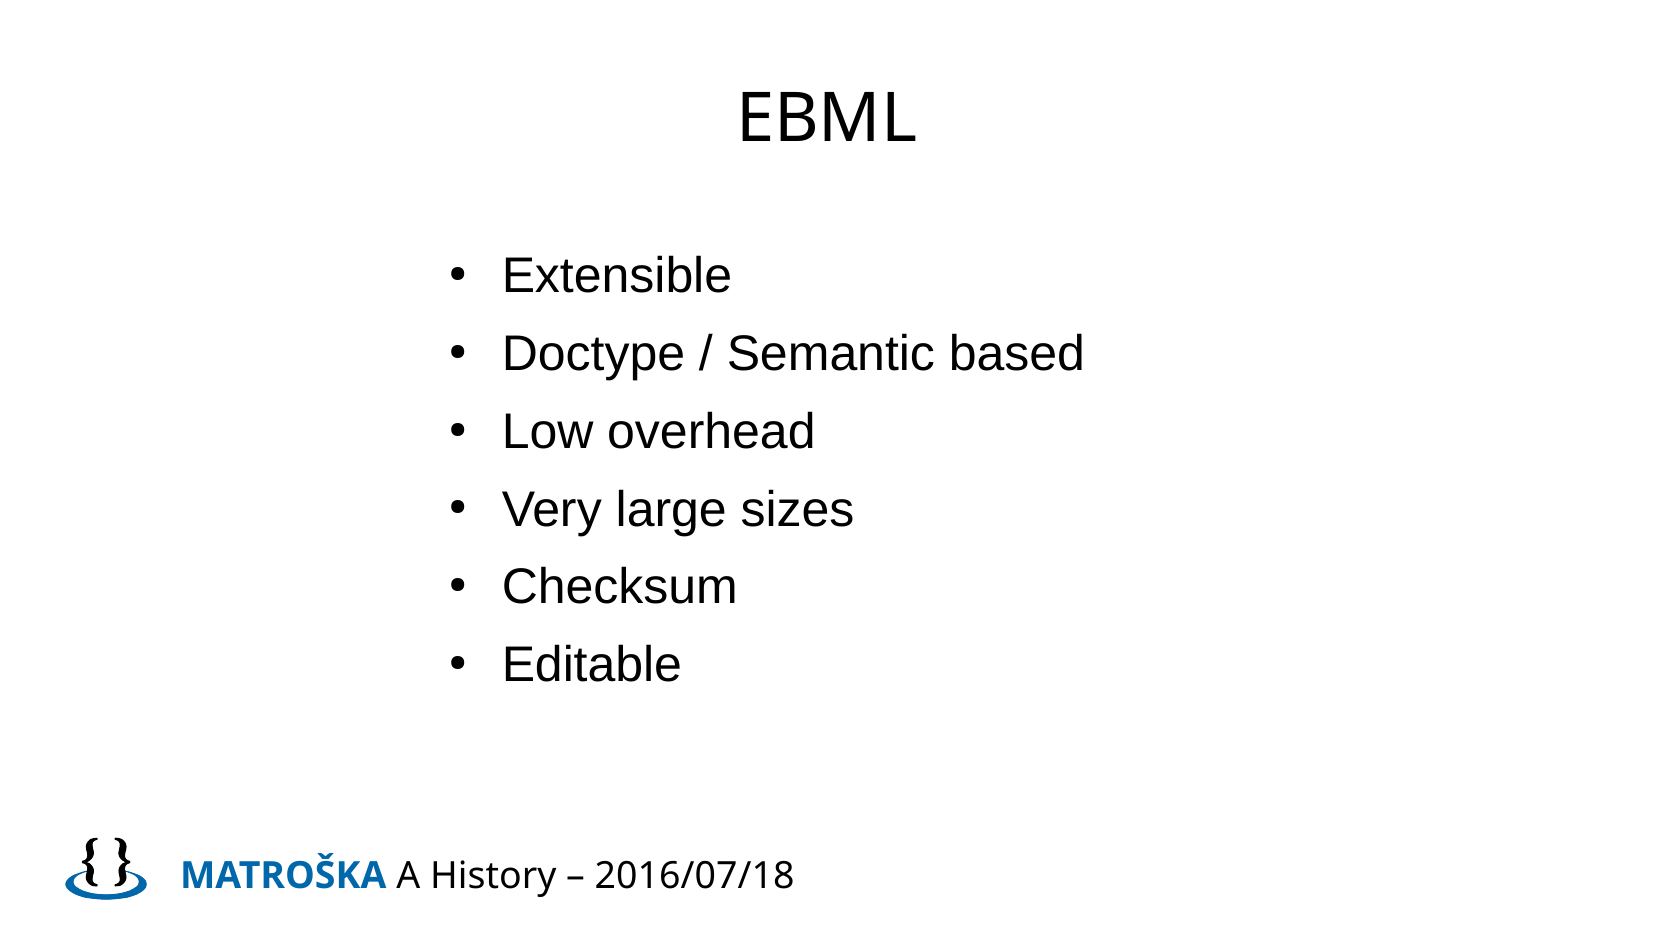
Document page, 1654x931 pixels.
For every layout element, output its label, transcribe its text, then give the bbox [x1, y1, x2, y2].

title EBML [82, 37, 1571, 193]
list Extensible Doctype / Semantic based Low overhead Very large sizes Checksum Editable [431, 247, 1140, 745]
picture [65, 827, 147, 910]
text_box MATROŠKA A History – 2016/07/18 [165, 841, 892, 902]
